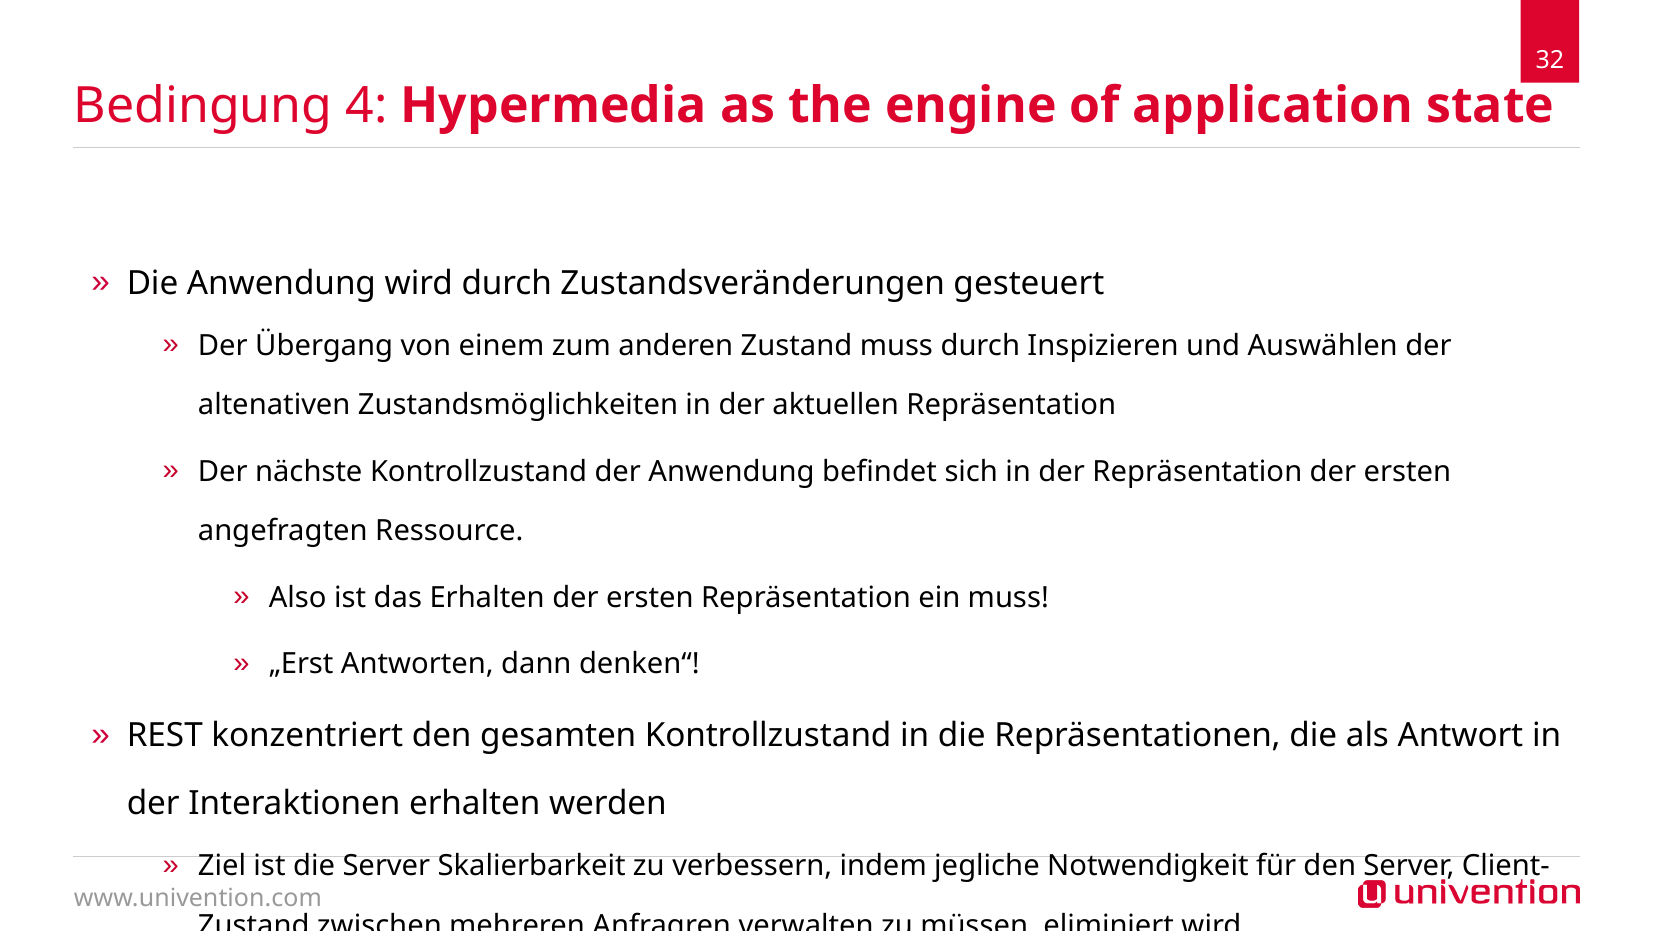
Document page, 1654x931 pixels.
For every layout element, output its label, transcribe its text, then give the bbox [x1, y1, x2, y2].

picture [1358, 879, 1580, 908]
title Bedingung 4: Hypermedia as the engine of application state [73, 45, 1580, 162]
list Die Anwendung wird durch Zustandsveränderungen gesteuert Der Übergang von einem zum anderen Zustand muss durch Inspizieren und Auswählen der altenativen Zustandsmöglichkeiten in der aktuellen Repräsentation Der nächste Kontrollzustand der Anwendung befindet sich in der Repräsentation der ersten angefragten Ressource. Also ist das Erhalten der ersten Repräsentation ein muss! „Erst Antworten, dann denken“! REST konzentriert den gesamten Kontrollzustand in die Repräsentationen, die als Antwort in der Interaktionen erhalten werden Ziel ist die Server Skalierbarkeit zu verbessern, indem jegliche Notwendigkeit für den Server, Client-Zustand zwischen mehreren Anfragren verwalten zu müssen, eliminiert wird [73, 236, 1580, 827]
